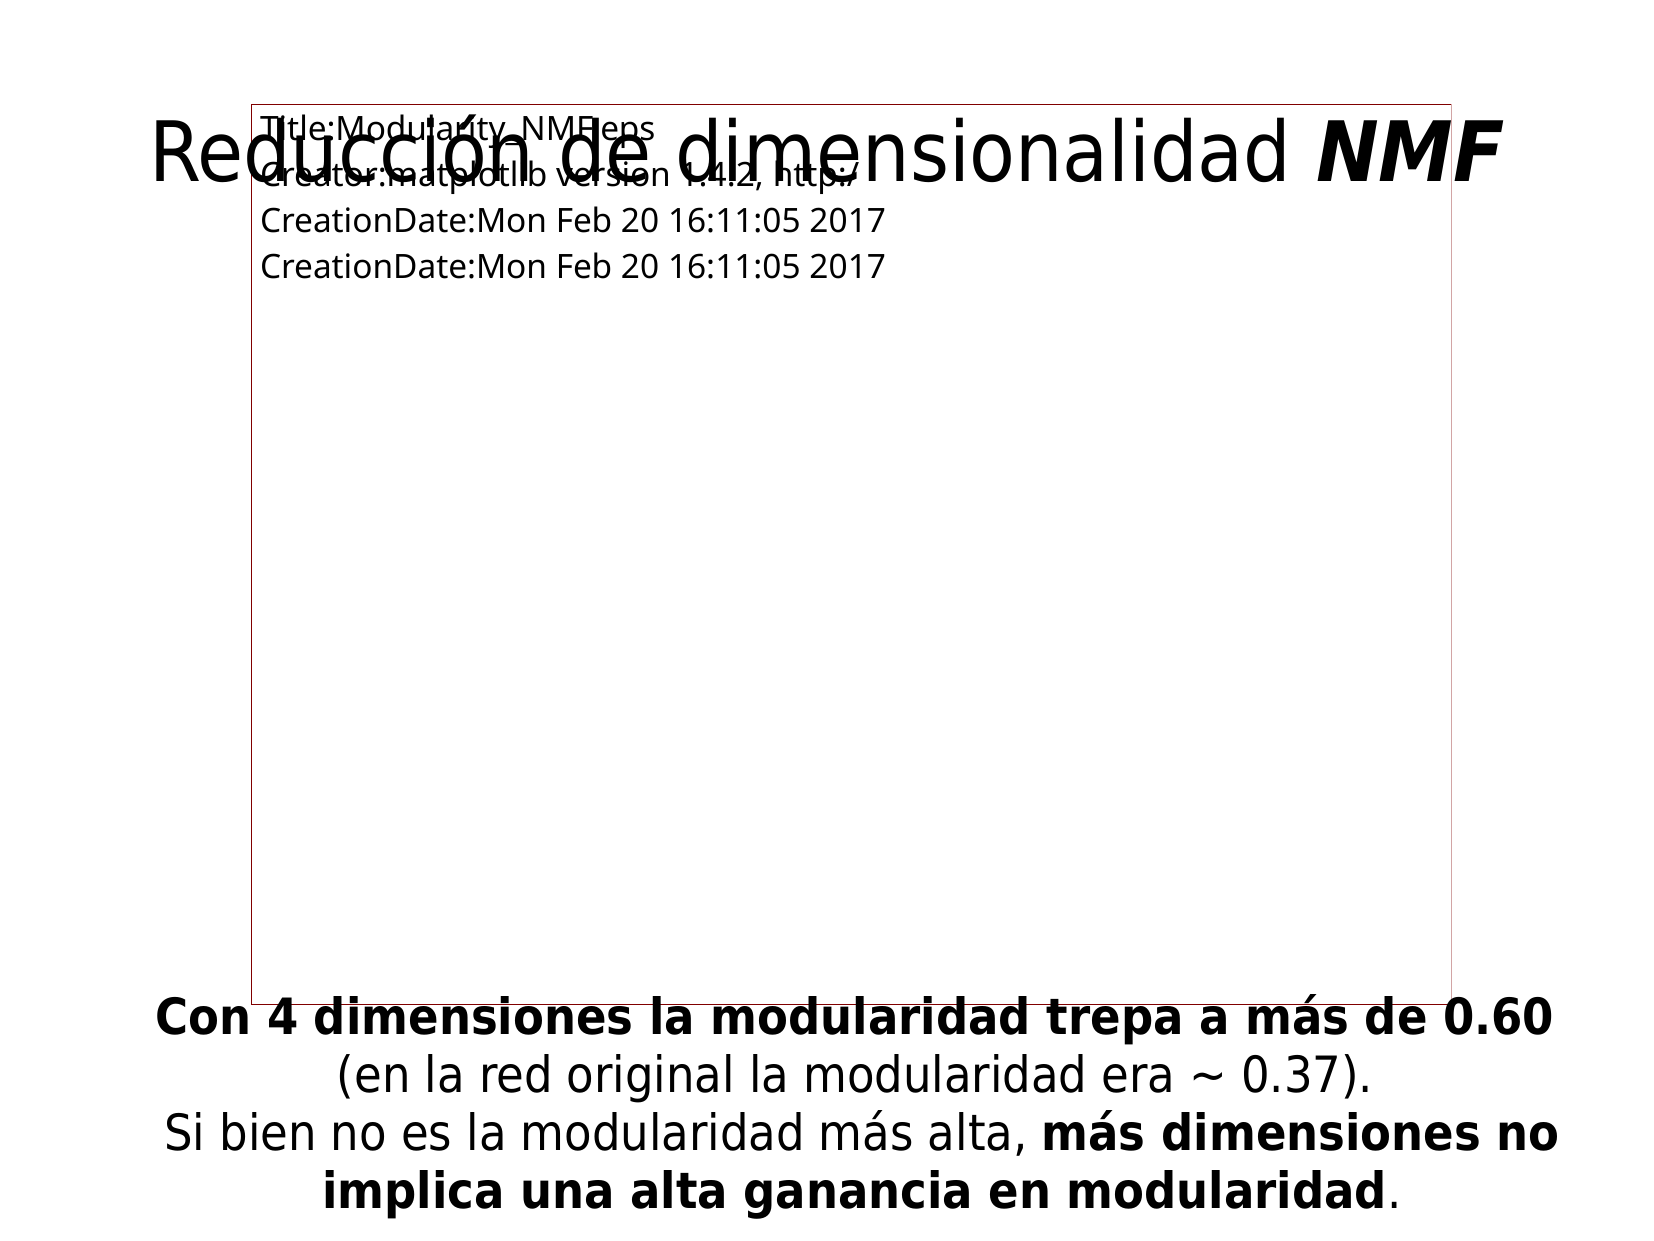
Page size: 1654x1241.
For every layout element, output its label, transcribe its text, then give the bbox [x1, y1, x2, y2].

picture [249, 257, 1452, 980]
title Reducción de dimensionalidad NMF [82, 49, 1571, 257]
text_box Con 4 dimensiones la modularidad trepa a más de 0.60 (en la red original la modularidad era ~ 0.37). Si bien no es la modularidad más alta, más dimensiones no implica una alta ganancia en modularidad. [82, 980, 1642, 1230]
